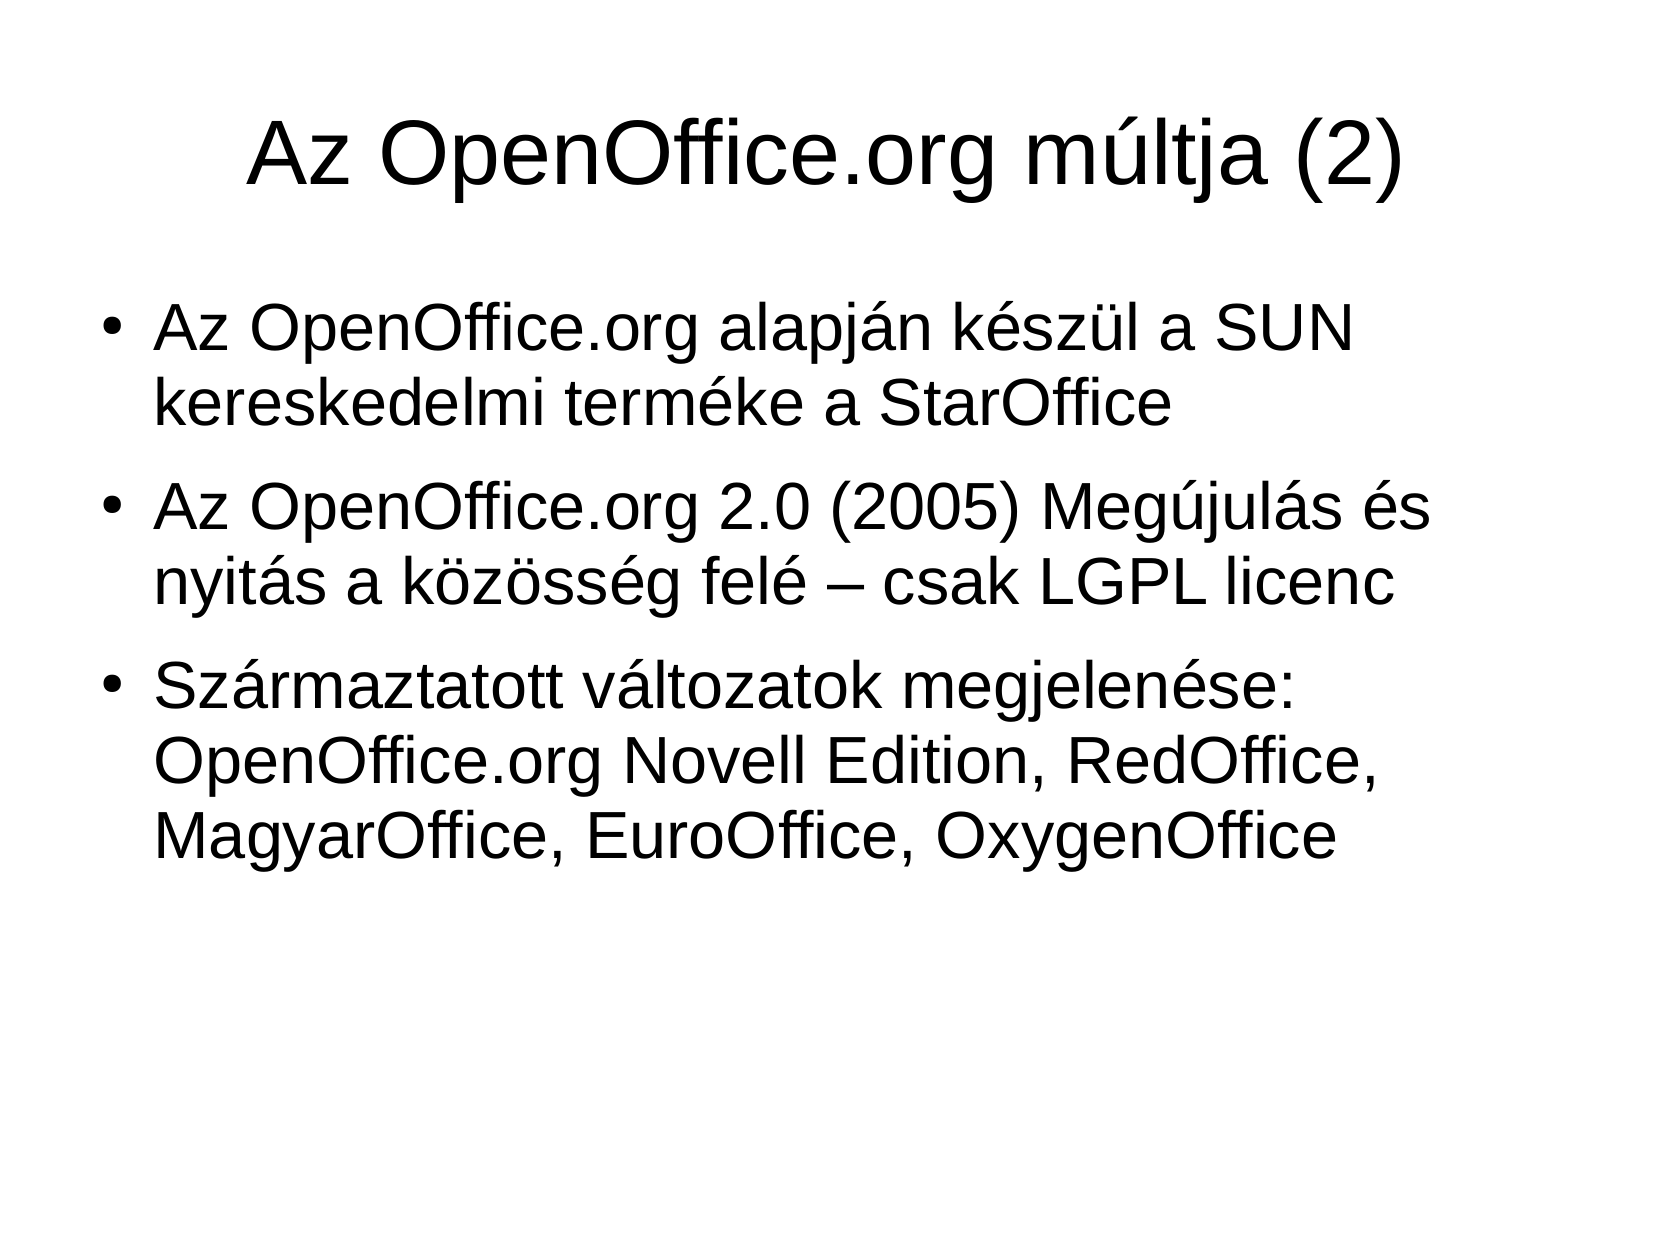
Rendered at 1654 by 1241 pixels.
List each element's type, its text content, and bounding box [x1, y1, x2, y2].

title Az OpenOffice.org múltja (2) [82, 49, 1571, 257]
list Az OpenOffice.org alapján készül a SUN kereskedelmi terméke a StarOffice Az OpenOffice.org 2.0 (2005) Megújulás és nyitás a közösség felé – csak LGPL licenc Származtatott változatok megjelenése: OpenOffice.org Novell Edition, RedOffice, MagyarOffice, EuroOffice, OxygenOffice [82, 290, 1571, 1094]
